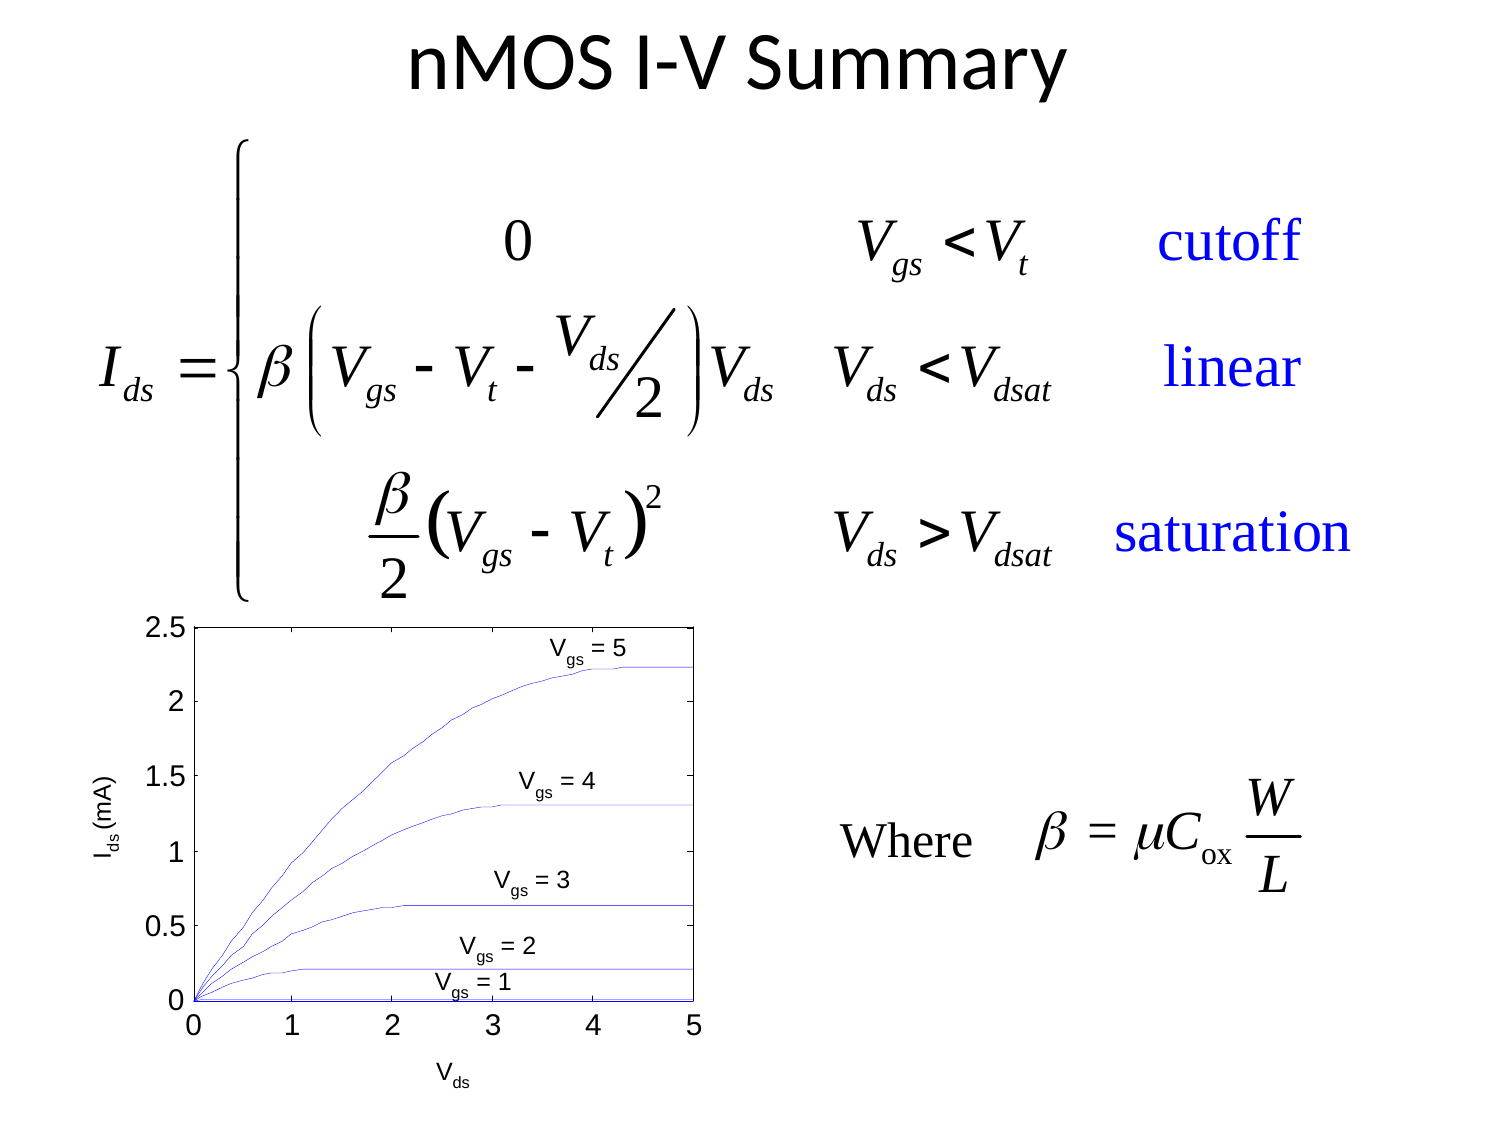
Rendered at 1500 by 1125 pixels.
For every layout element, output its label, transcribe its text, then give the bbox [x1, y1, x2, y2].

chart [75, 125, 1363, 1102]
title nMOS I-V Summary [99, 0, 1375, 113]
text_box Where [824, 799, 1026, 876]
chart [1025, 762, 1313, 906]
